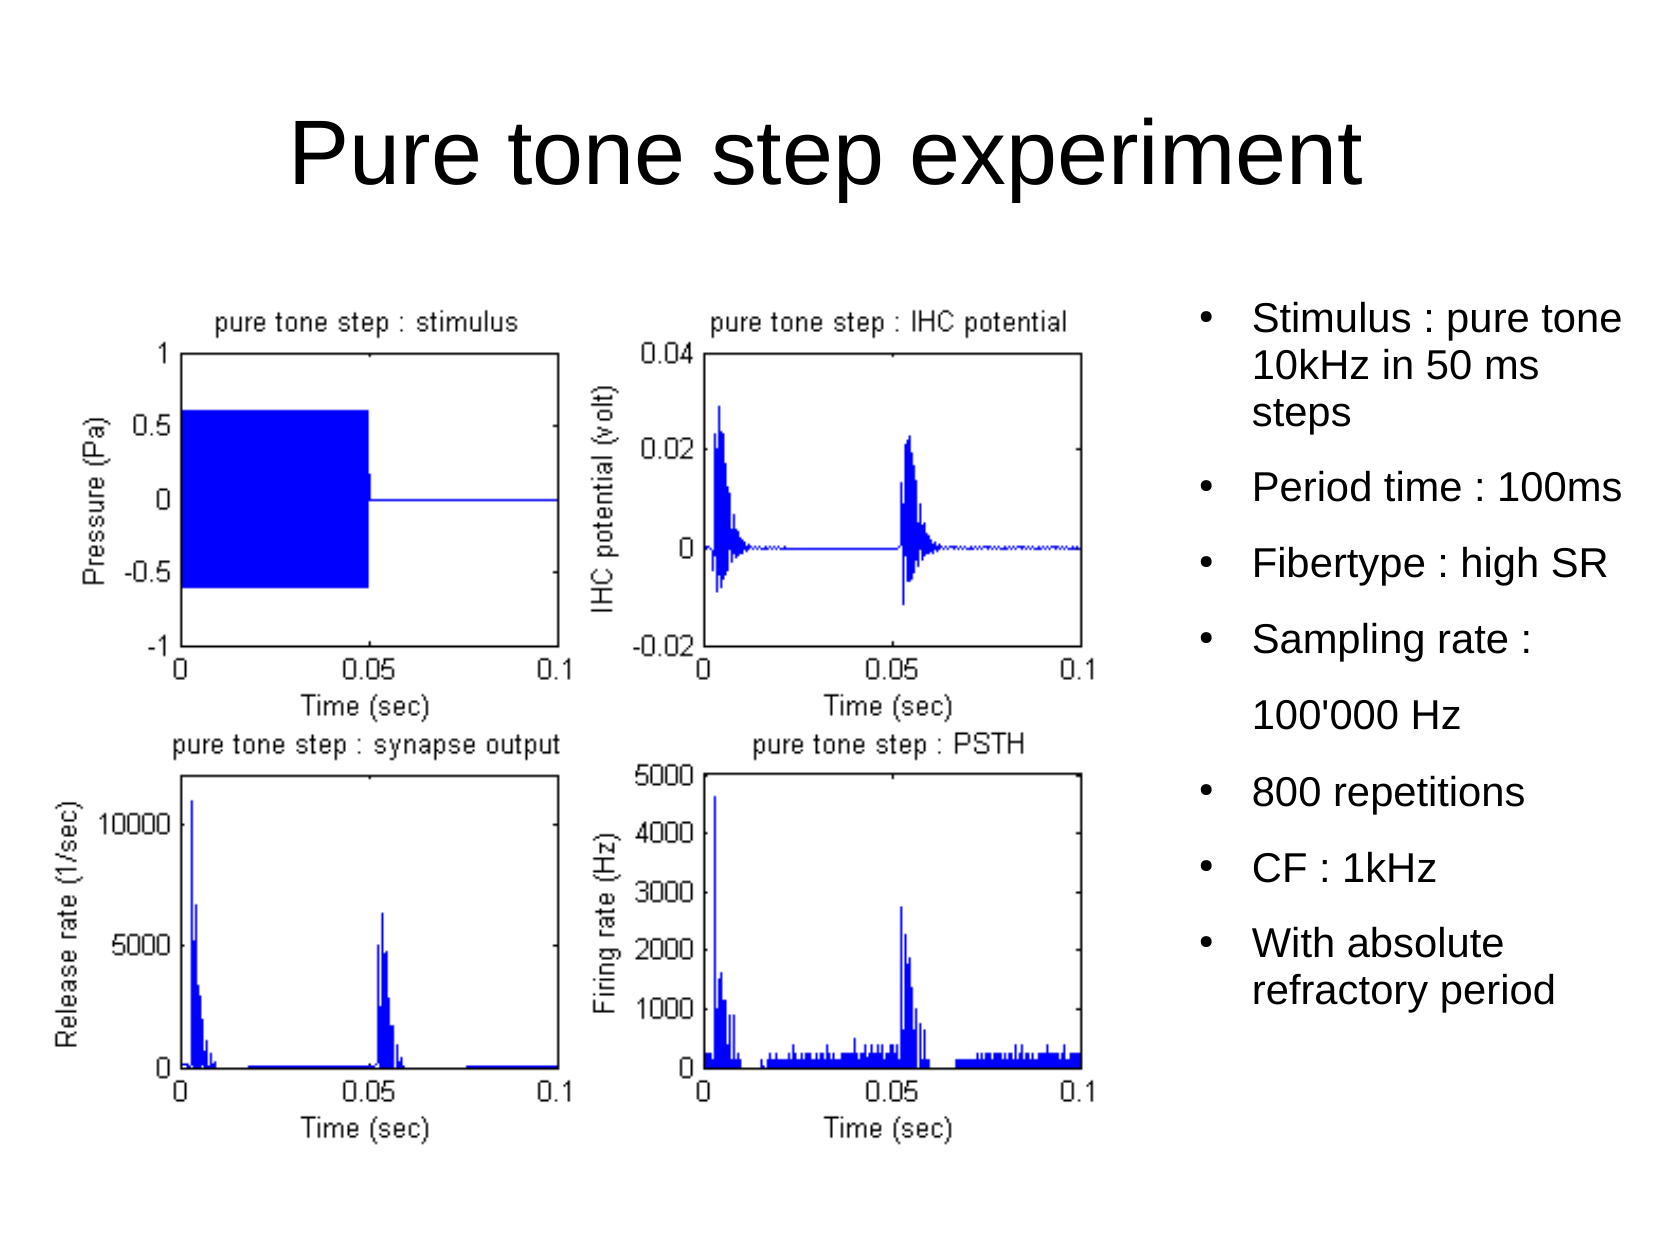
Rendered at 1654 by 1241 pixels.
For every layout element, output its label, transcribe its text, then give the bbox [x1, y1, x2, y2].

list Stimulus : pure tone 10kHz in 50 ms steps Period time : 100ms Fibertype : high SR Sampling rate : 100'000 Hz 800 repetitions CF : 1kHz With absolute refractory period [1193, 295, 1642, 1114]
title Pure tone step experiment [82, 49, 1571, 257]
picture [5, 279, 1193, 1170]
